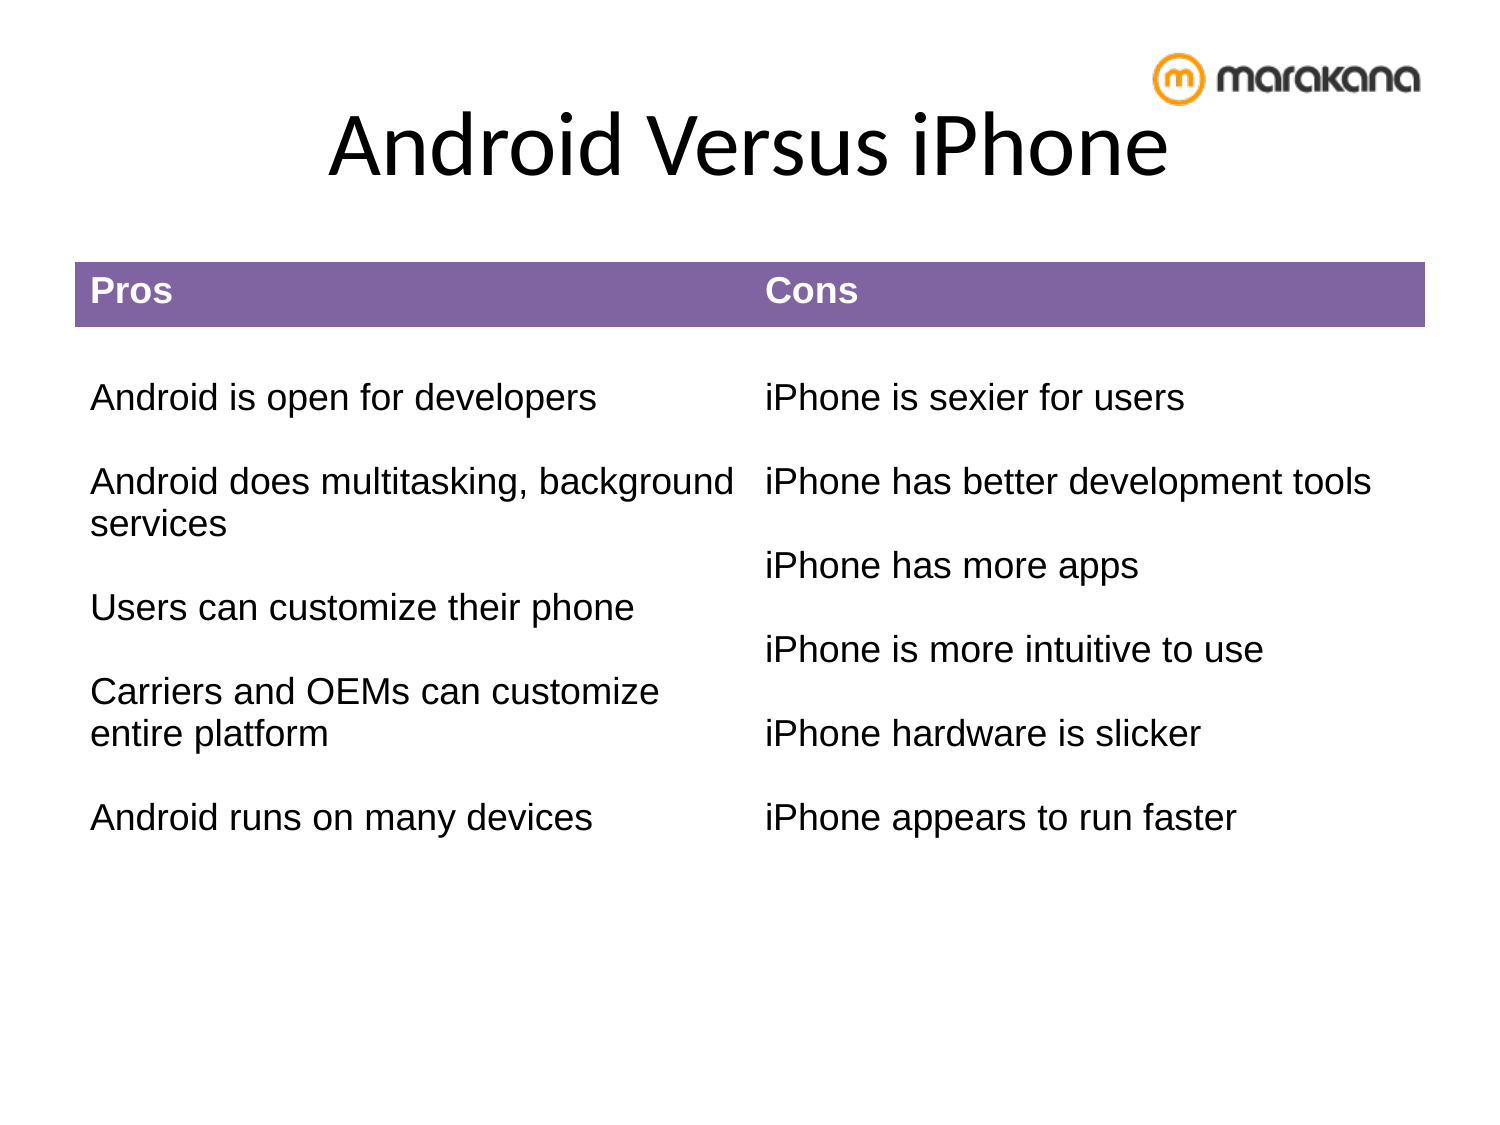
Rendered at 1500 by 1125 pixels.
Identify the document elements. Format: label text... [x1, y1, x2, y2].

table_header Cons [750, 262, 1425, 327]
table_cell iPhone is sexier for users iPhone has better development tools iPhone has more apps iPhone is more intuitive to use iPhone hardware is slicker iPhone appears to run faster [750, 327, 1425, 923]
title Android Versus iPhone [75, 45, 1425, 233]
table_header Pros [75, 262, 750, 327]
table_cell Android is open for developers Android does multitasking, background services Users can customize their phone Carriers and OEMs can customize entire platform Android runs on many devices [75, 327, 750, 923]
